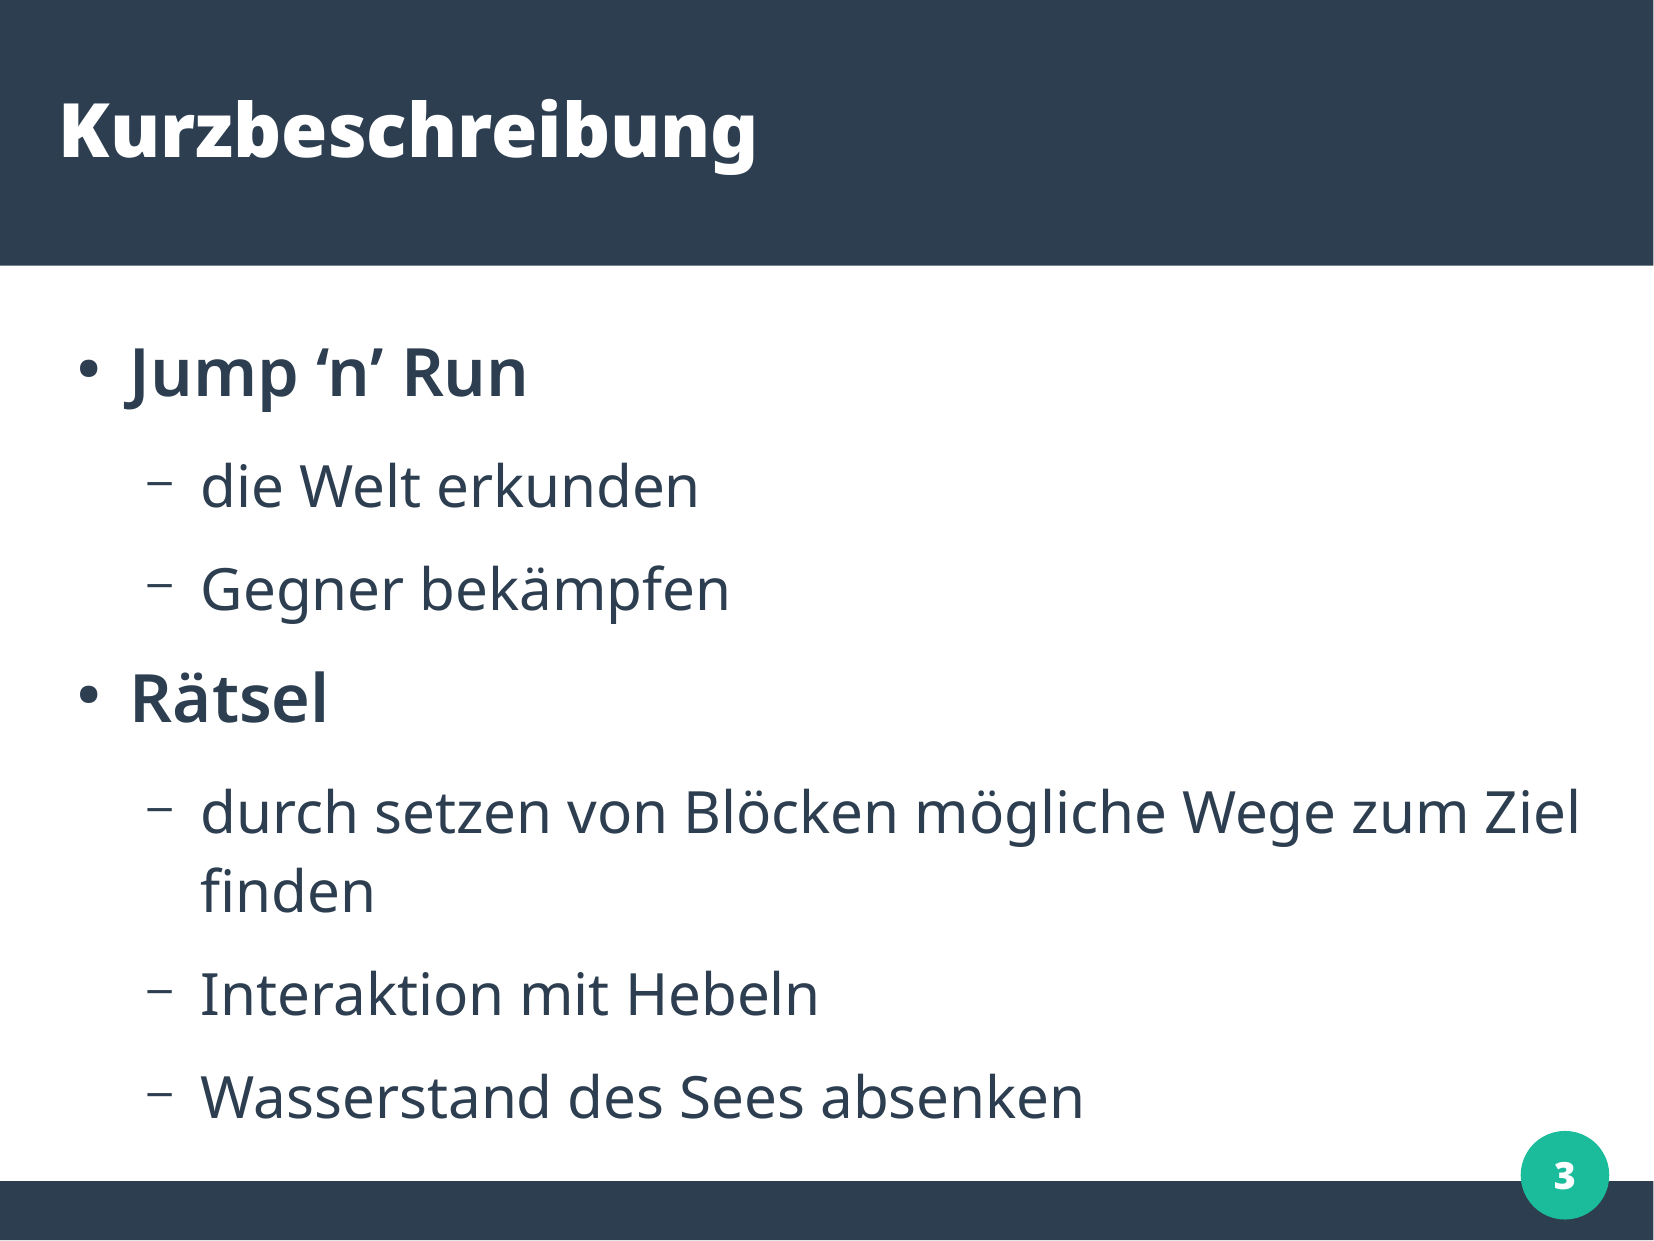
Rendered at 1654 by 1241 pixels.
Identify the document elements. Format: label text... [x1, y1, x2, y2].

title Kurzbeschreibung [59, 49, 1595, 207]
list Jump ‘n’ Run die Welt erkunden Gegner bekämpfen Rätsel durch setzen von Blöcken mögliche Wege zum Ziel finden Interaktion mit Hebeln Wasserstand des Sees absenken [59, 324, 1595, 1152]
